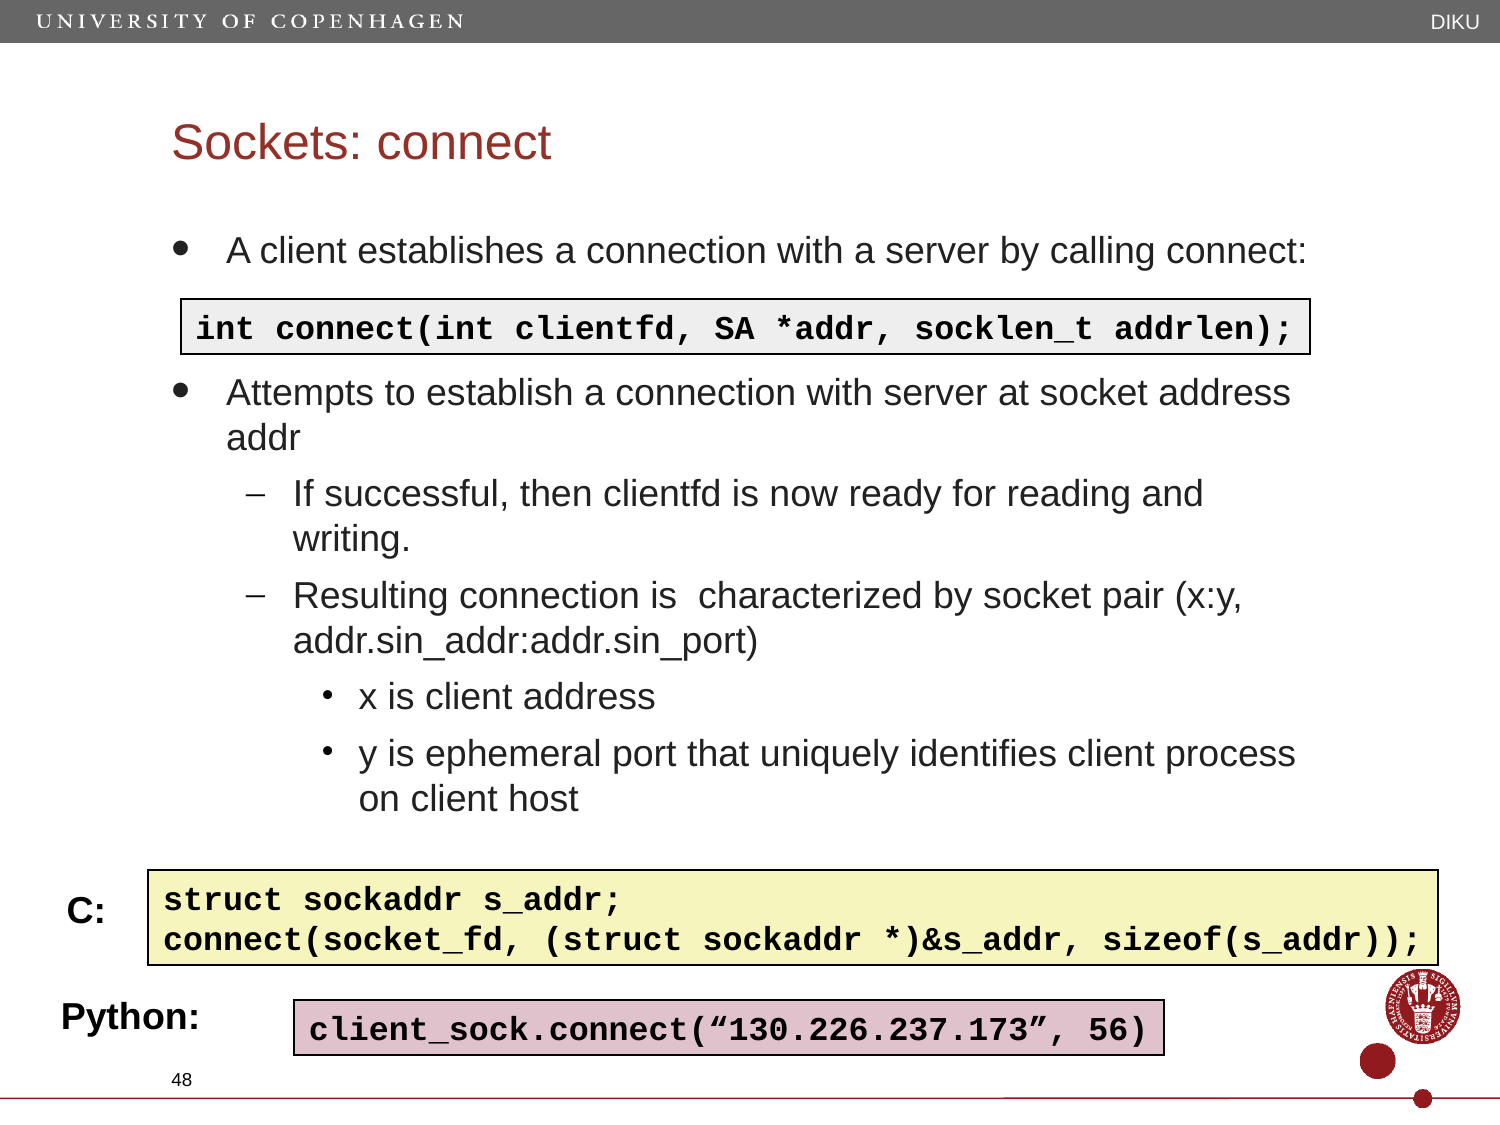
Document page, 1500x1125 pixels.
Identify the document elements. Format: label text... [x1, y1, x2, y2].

text_box client_sock.connect(“130.226.237.173”, 56) [294, 1000, 1164, 1055]
text_box C: [51, 882, 142, 958]
picture [0, 910, 1500, 1122]
text_box int connect(int clientfd, SA *addr, socklen_t addrlen); [180, 299, 1311, 355]
text_box Sockets: connect [171, 75, 1329, 171]
text_box <number> [171, 1067, 522, 1092]
text_box Python: [46, 988, 300, 1064]
text_box DIKU [469, 0, 1495, 43]
text_box A client establishes a connection with a server by calling connect: Attempts to establish a connection with server at socket address addr If successful, then clientfd is now ready for reading and writing. Resulting connection is characterized by socket pair (x:y, addr.sin_addr:addr.sin_port) x is client address y is ephemeral port that uniquely identifies client process on client host [171, 225, 1329, 870]
text_box struct sockaddr s_addr; connect(socket_fd, (struct sockaddr *)&s_addr, sizeof(s_addr)); [148, 870, 1439, 965]
